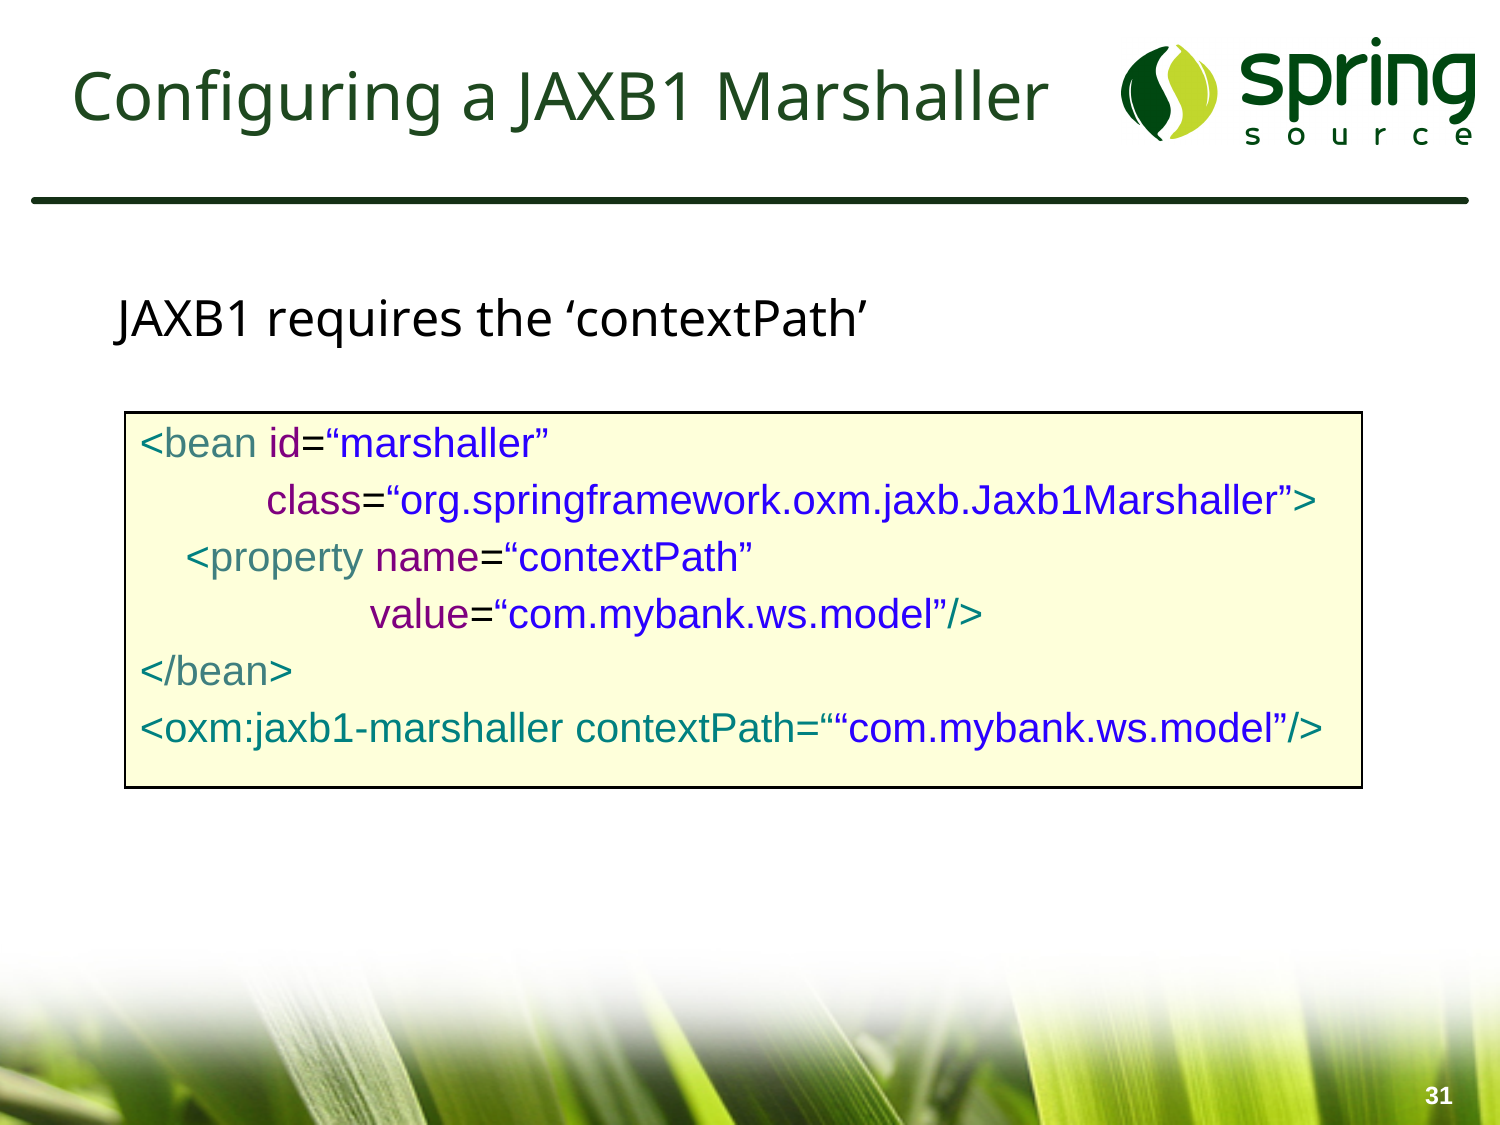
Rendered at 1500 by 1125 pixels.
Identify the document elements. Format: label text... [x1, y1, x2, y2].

picture [1121, 37, 1475, 145]
text_box <bean id=“marshaller” class=“org.springframework.oxm.jaxb.Jaxb1Marshaller”> <property name=“contextPath” value=“com.mybank.ws.model”/> </bean> <oxm:jaxb1-marshaller contextPath=““com.mybank.ws.model”/> [124, 412, 1363, 788]
picture [0, 944, 1500, 1125]
title Configuring a JAXB1 Marshaller [56, 5, 1089, 184]
list JAXB1 requires the ‘contextPath’ [103, 275, 1394, 938]
